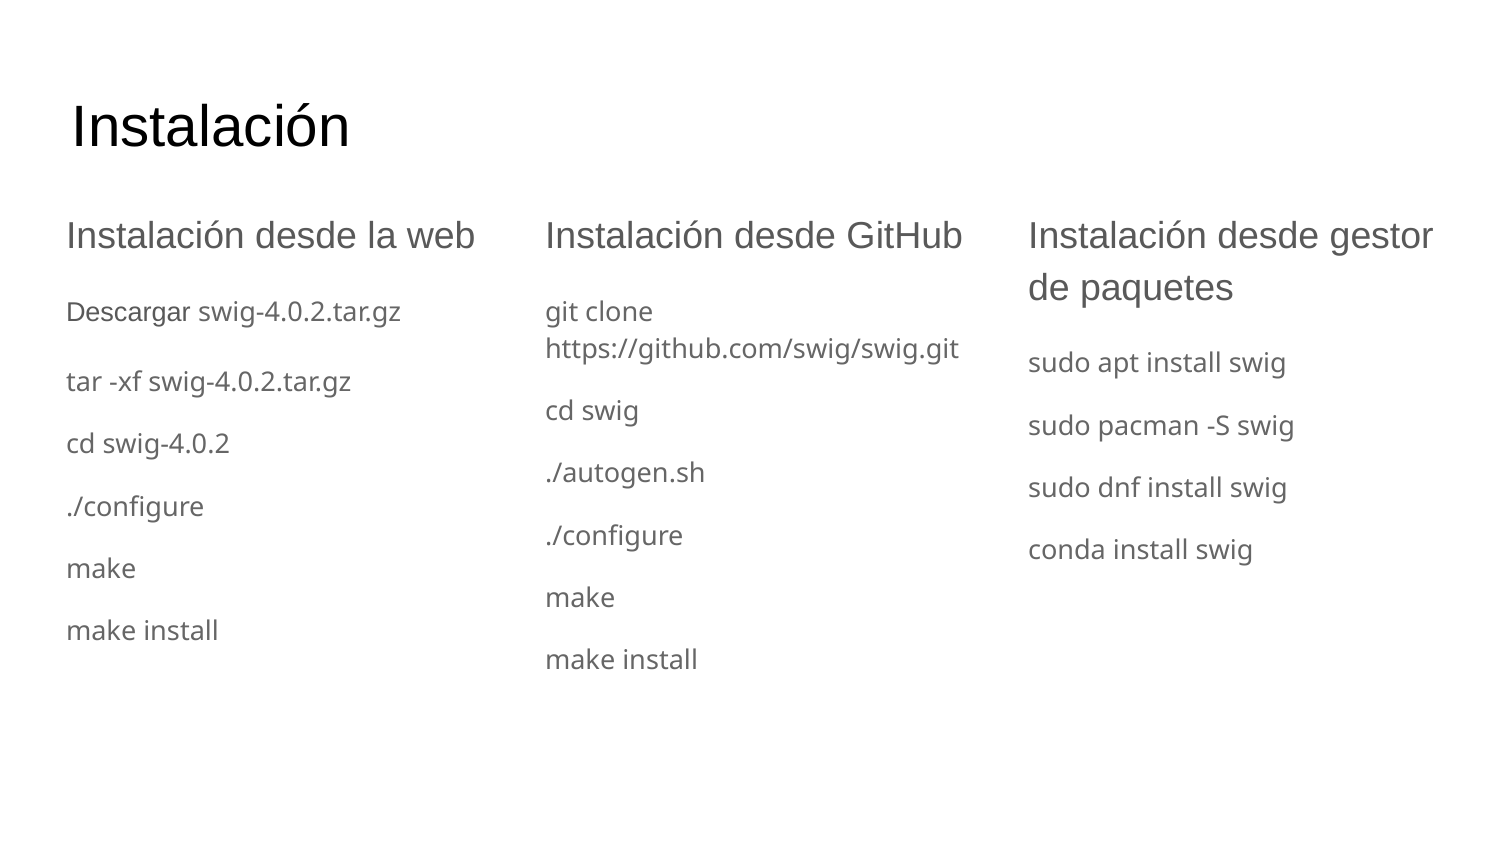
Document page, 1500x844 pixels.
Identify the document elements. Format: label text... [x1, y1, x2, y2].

list Instalación desde GitHub git clone https://github.com/swig/swig.git cd swig ./autogen.sh ./configure make make install [530, 189, 983, 750]
list Instalación desde gestor de paquetes sudo apt install swig sudo pacman -S swig sudo dnf install swig conda install swig [1013, 189, 1462, 750]
list Instalación desde la web Descargar swig-4.0.2.tar.gz tar -xf swig-4.0.2.tar.gz cd swig-4.0.2 ./configure make make install [51, 189, 500, 750]
title Instalación [56, 72, 1455, 167]
